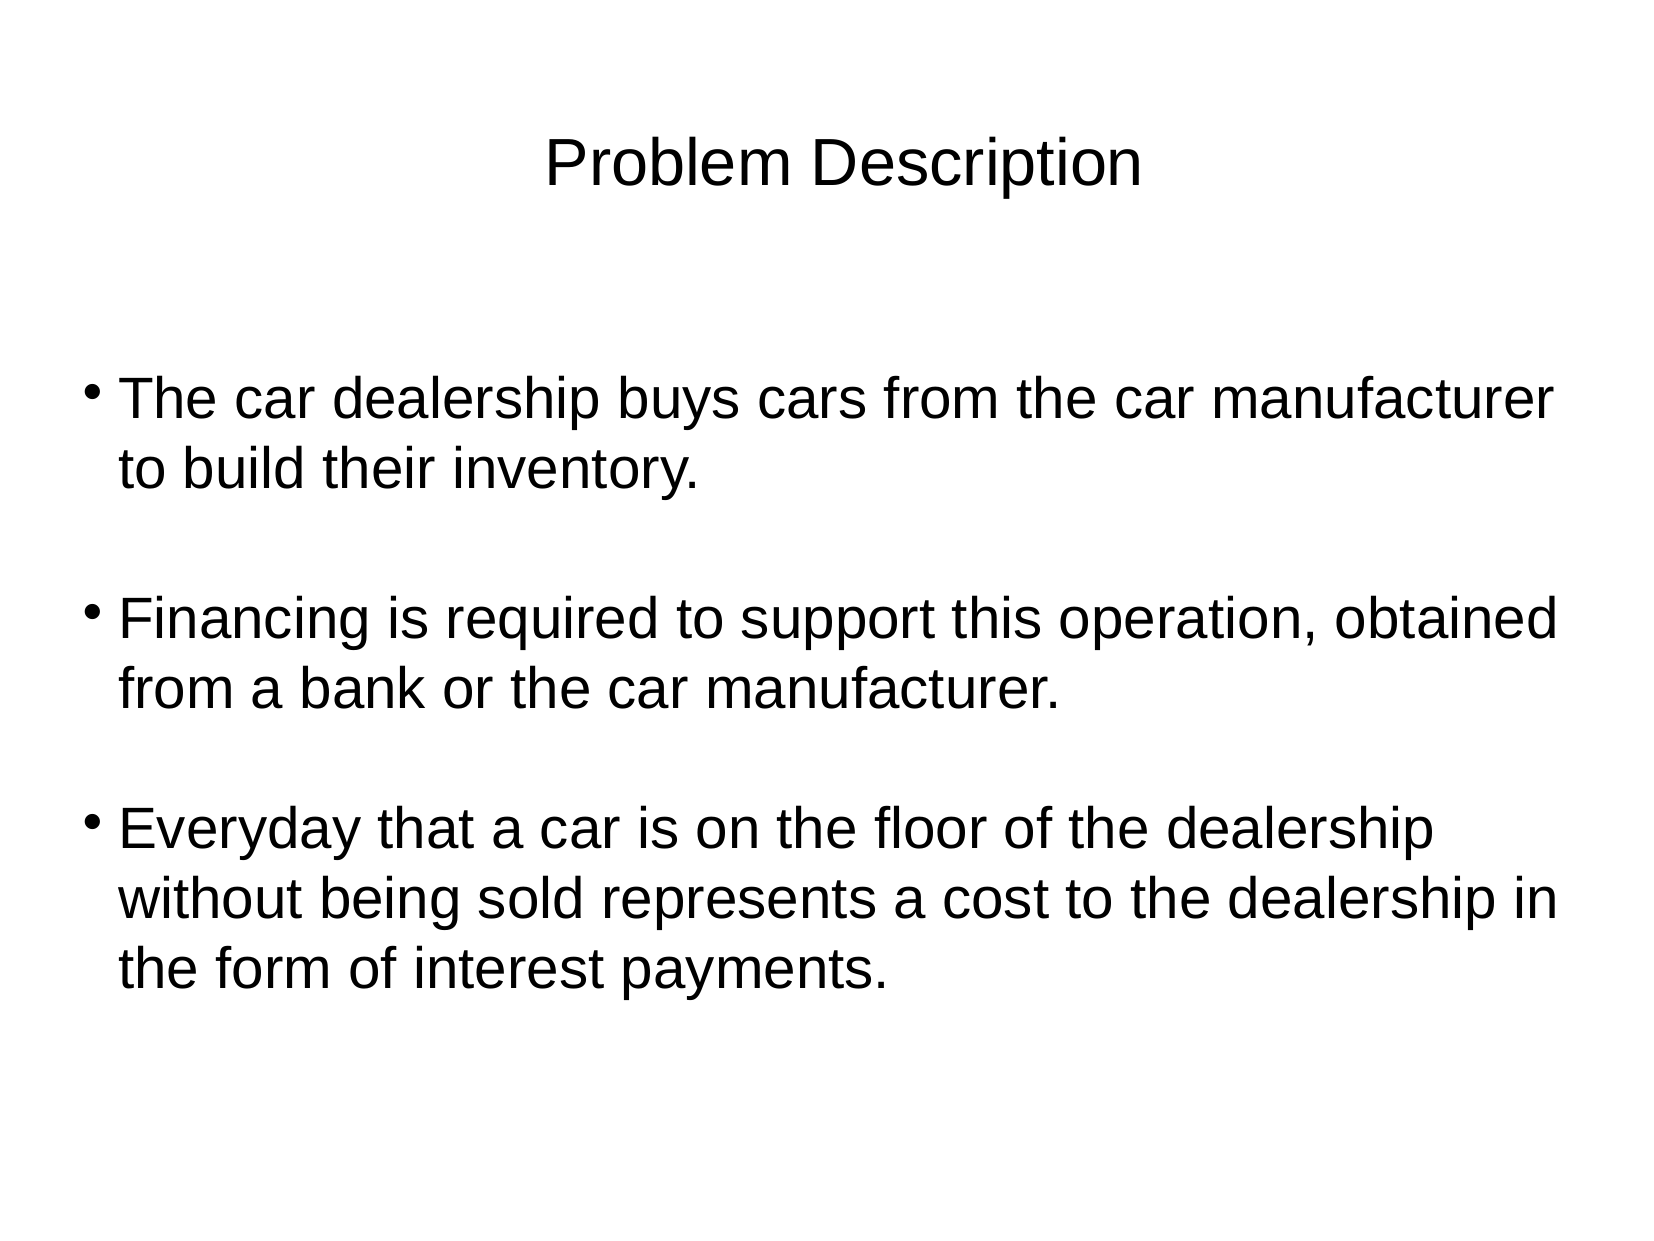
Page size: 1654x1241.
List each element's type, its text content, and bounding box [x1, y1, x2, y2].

text_box The car dealership buys cars from the car manufacturer to build their inventory. Financing is required to support this operation, obtained from a bank or the car manufacturer. Everyday that a car is on the floor of the dealership without being sold represents a cost to the dealership in the form of interest payments. [82, 290, 1571, 1038]
text_box Problem Description [82, 55, 1571, 263]
